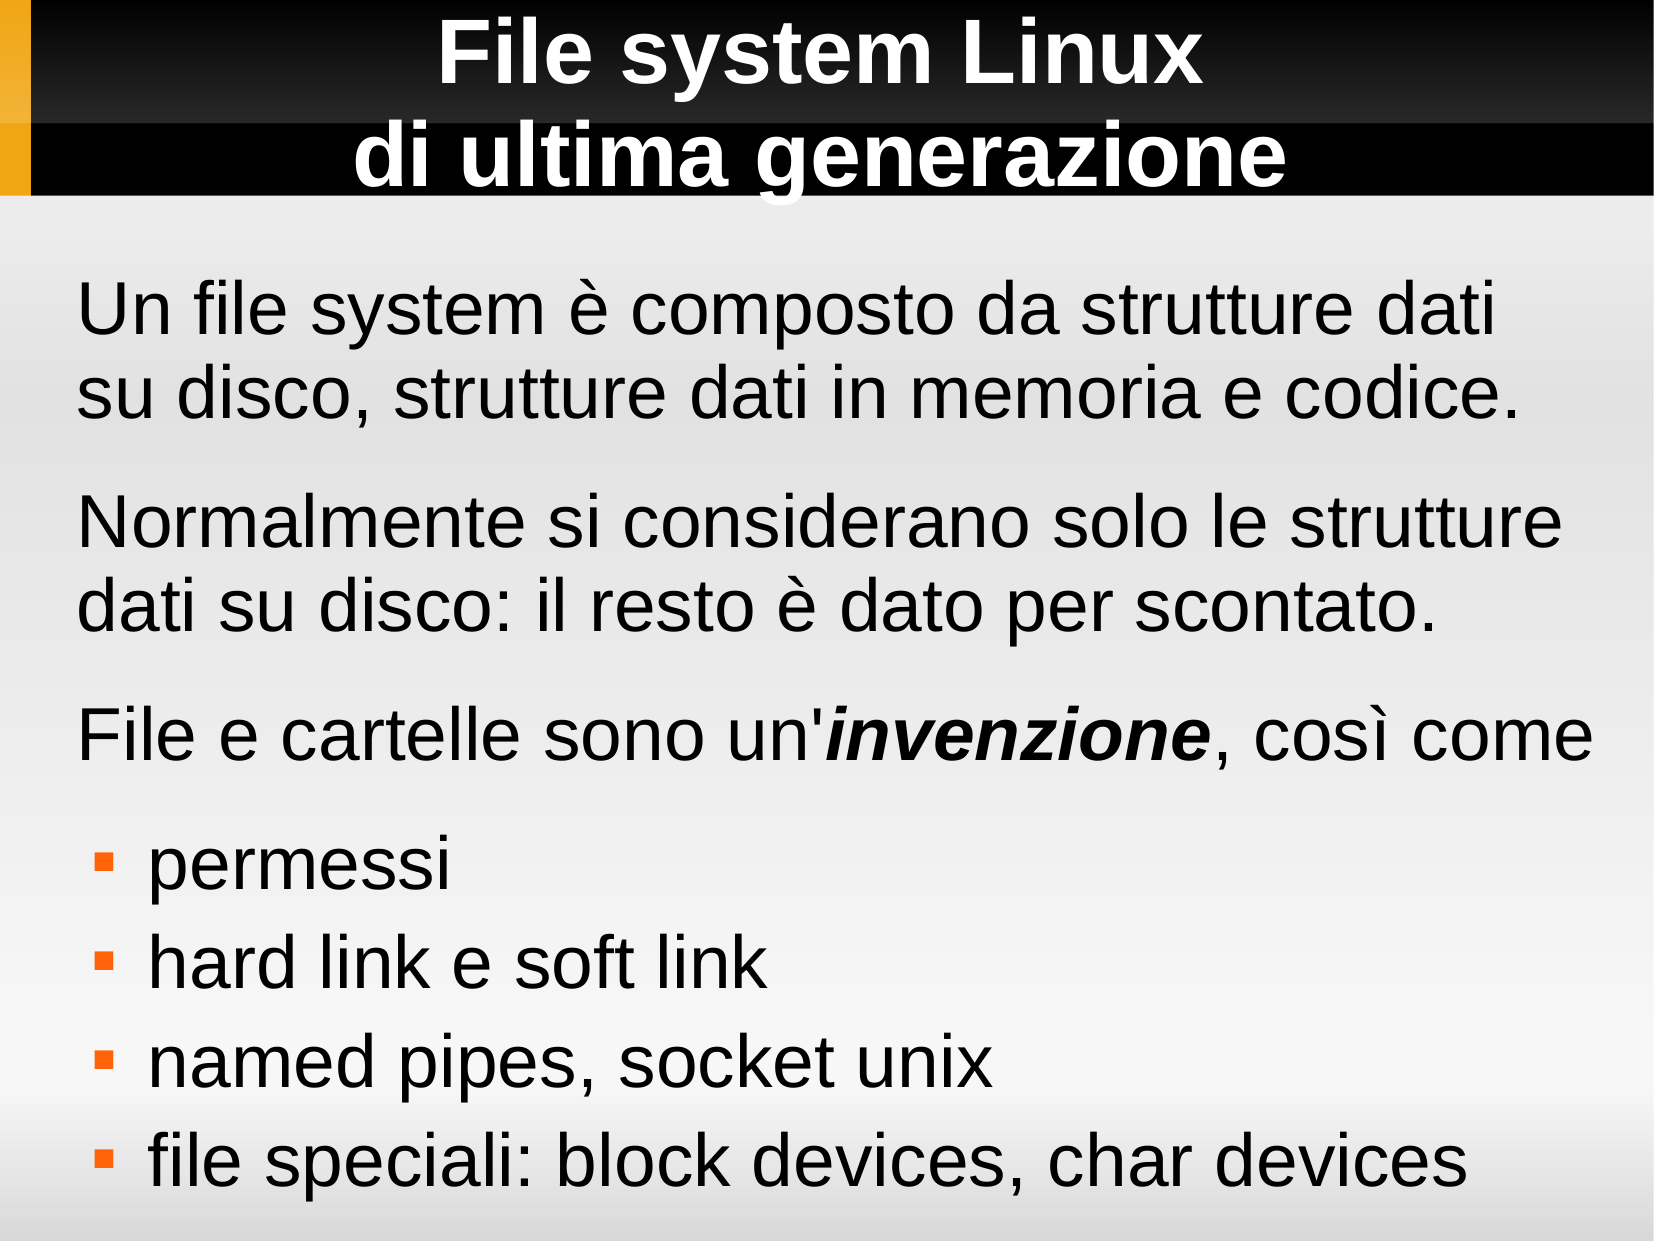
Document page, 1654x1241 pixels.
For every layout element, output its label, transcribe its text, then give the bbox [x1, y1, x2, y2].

list Un file system è composto da strutture dati su disco, strutture dati in memoria e codice. Normalmente si considerano solo le strutture dati su disco: il resto è dato per scontato. File e cartelle sono un'invenzione, così come permessi hard link e soft link named pipes, socket unix file speciali: block devices, char devices [76, 266, 1607, 1203]
title File system Linux di ultima generazione [76, 0, 1565, 208]
picture [0, 0, 1654, 1241]
